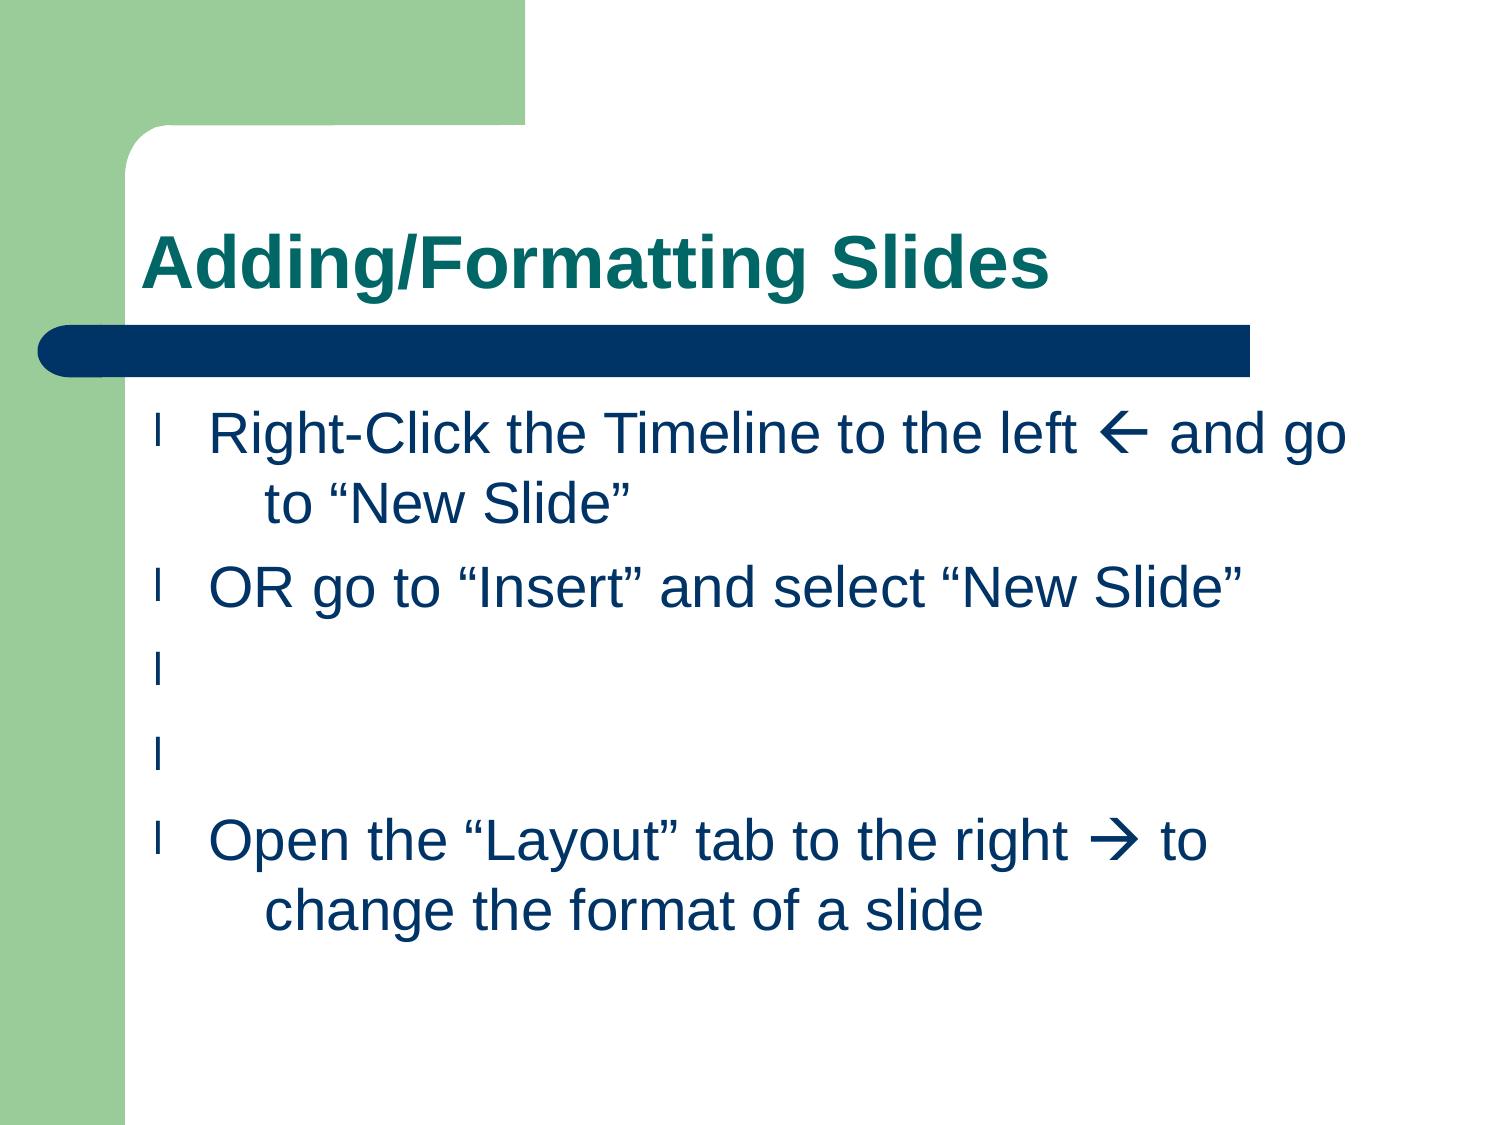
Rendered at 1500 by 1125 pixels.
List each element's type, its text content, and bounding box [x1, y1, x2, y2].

list Right-Click the Timeline to the left  and go to “New Slide” OR go to “Insert” and select “New Slide” Open the “Layout” tab to the right  to change the format of a slide [137, 387, 1400, 999]
title Adding/Formatting Slides [125, 125, 1426, 313]
